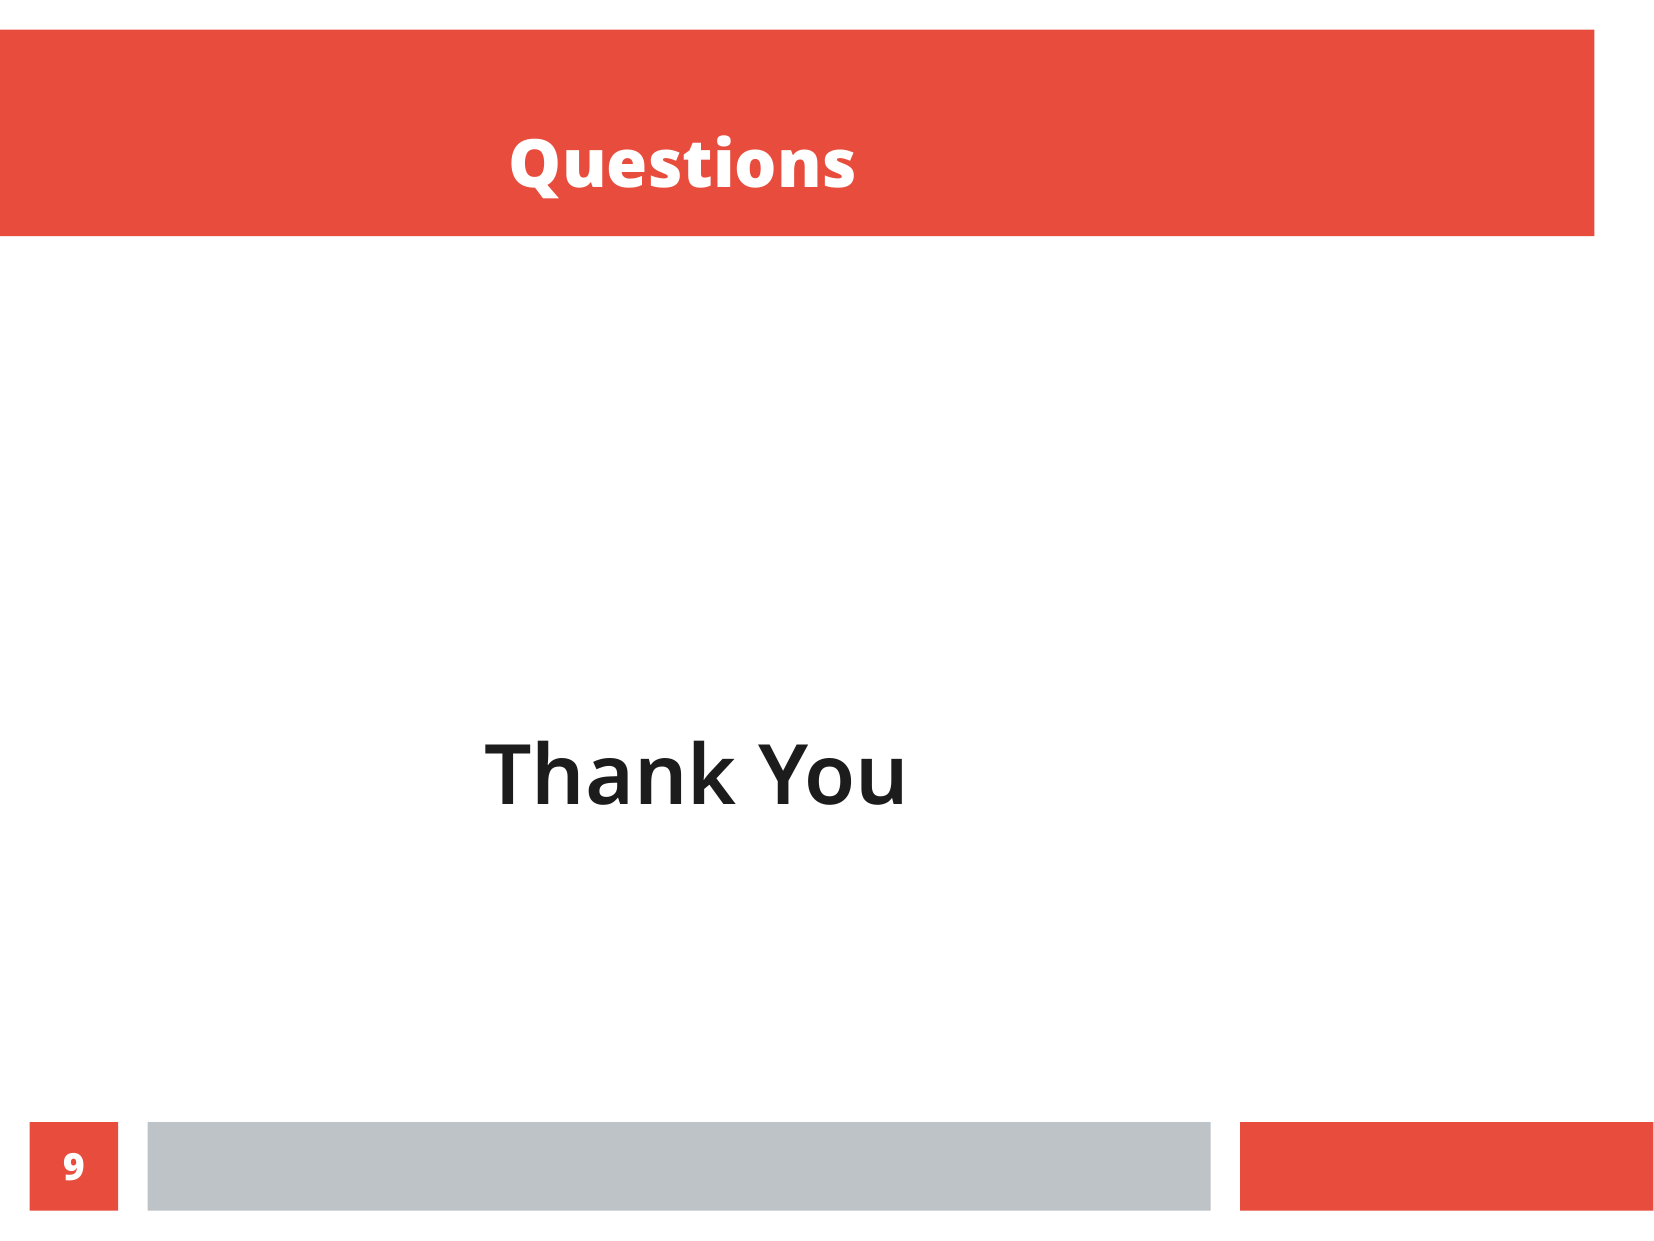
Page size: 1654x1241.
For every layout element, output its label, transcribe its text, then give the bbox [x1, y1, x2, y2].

title Questions [59, 59, 1595, 207]
list Thank You [59, 324, 1565, 1093]
